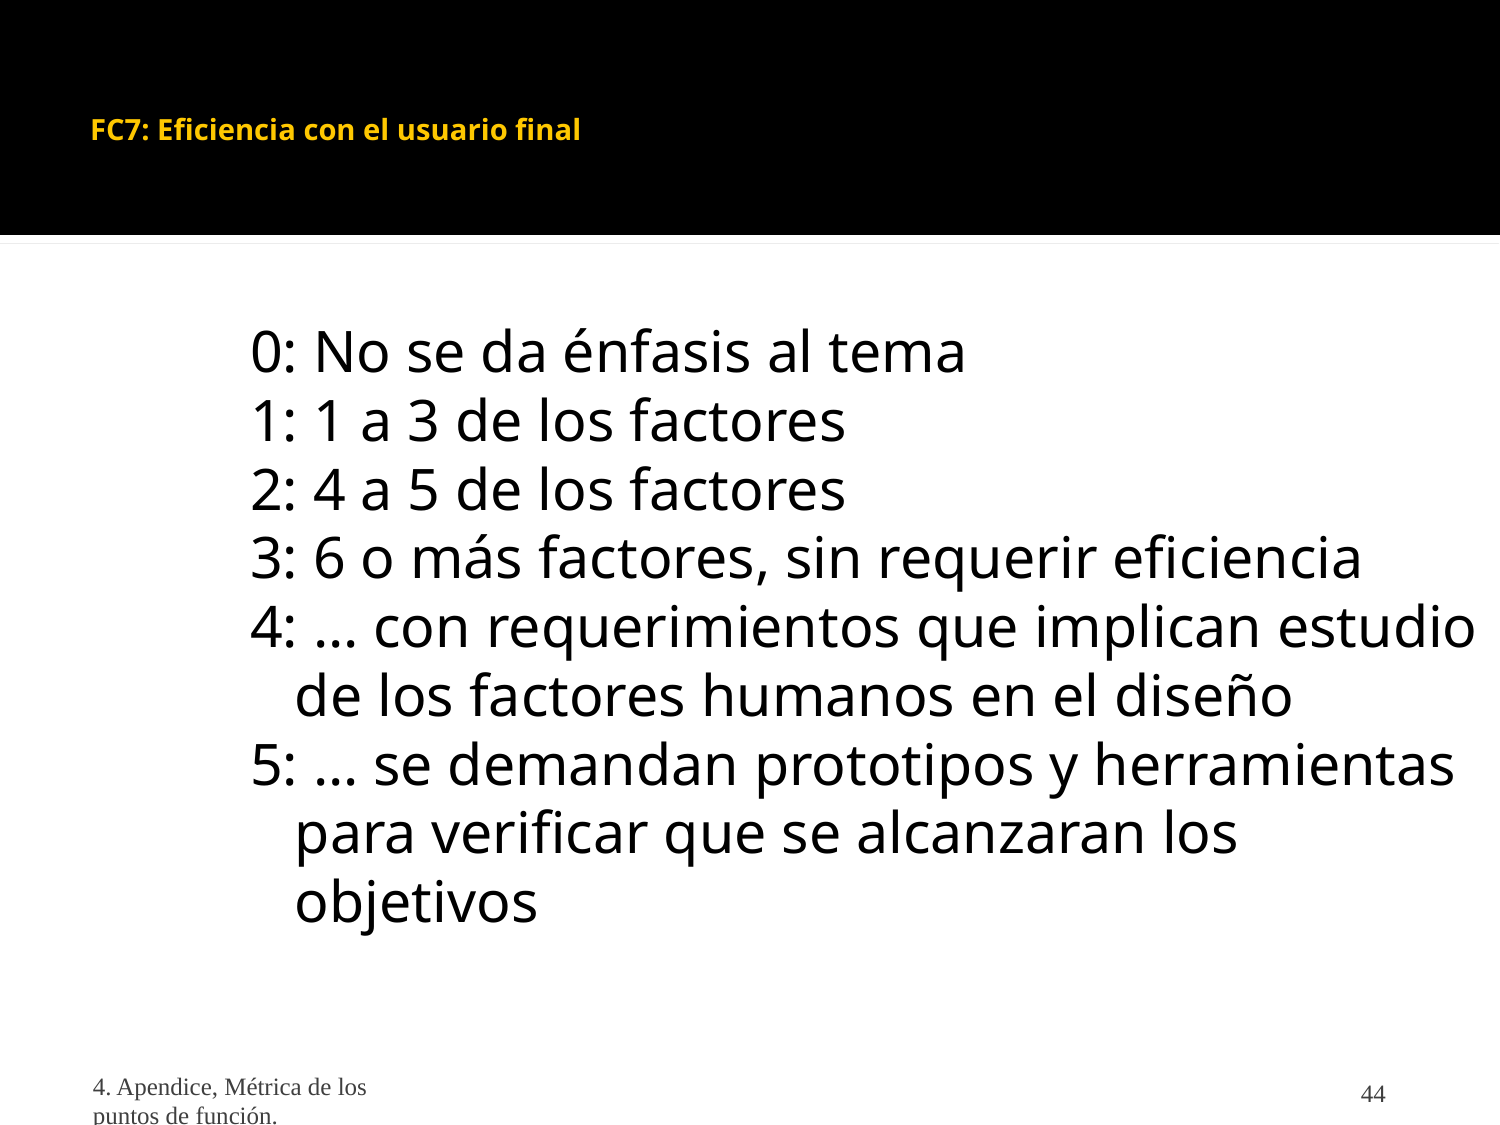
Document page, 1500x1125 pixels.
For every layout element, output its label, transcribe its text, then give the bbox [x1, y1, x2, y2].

text_box 4. Apendice, Métrica de los puntos de función. [75, 1062, 426, 1108]
title FC7: Eficiencia con el usuario final [75, 25, 1426, 232]
text_box [1345, 1062, 1467, 1108]
list 0: No se da énfasis al tema 1: 1 a 3 de los factores 2: 4 a 5 de los factores 3: 6 o más factores, sin requerir eficiencia 4: ... con requerimientos que implican estudio de los factores humanos en el diseño 5: … se demandan prototipos y herramientas para verificar que se alcanzaran los objetivos [162, 299, 1500, 976]
